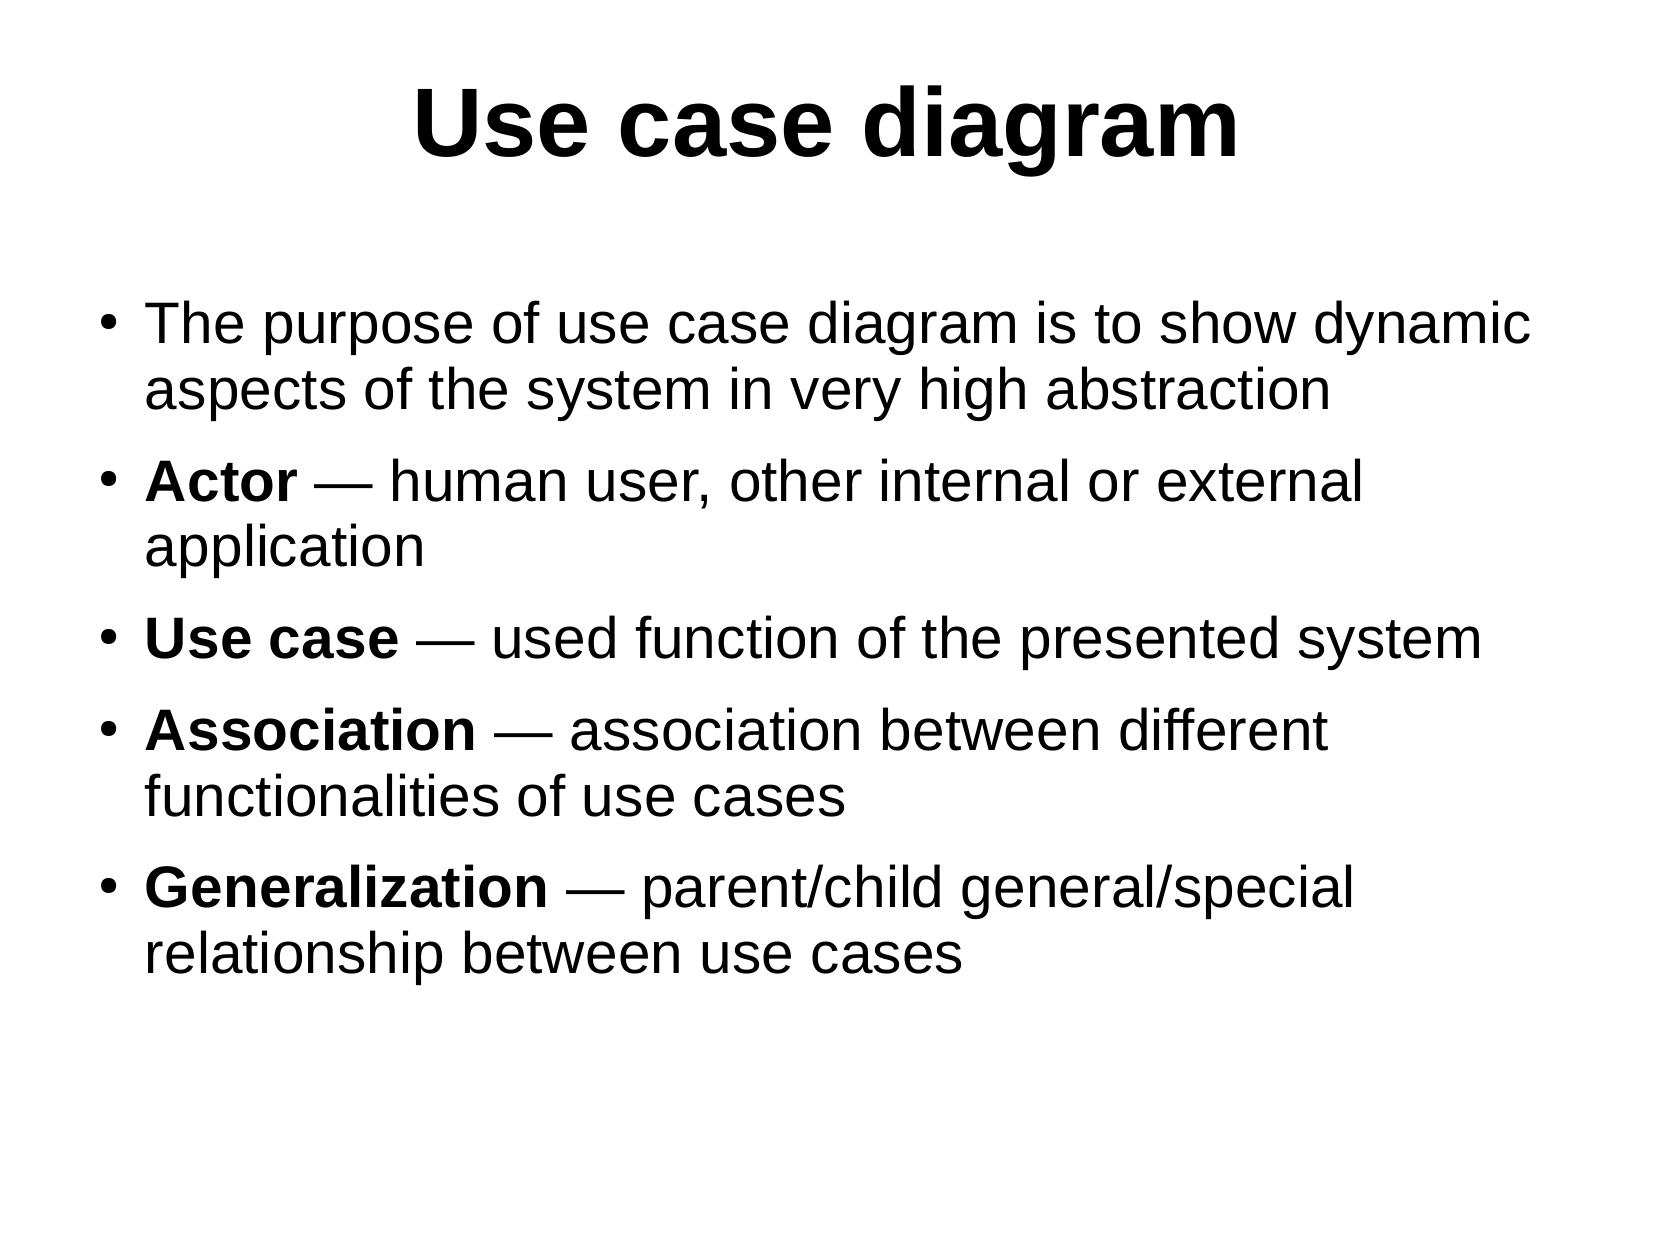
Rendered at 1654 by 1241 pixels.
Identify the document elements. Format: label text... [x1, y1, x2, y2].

title Use case diagram [82, 49, 1571, 196]
list The purpose of use case diagram is to show dynamic aspects of the system in very high abstraction Actor — human user, other internal or external application Use case — used function of the presented system Association — association between different functionalities of use cases Generalization — parent/child general/special relationship between use cases [82, 290, 1538, 1010]
